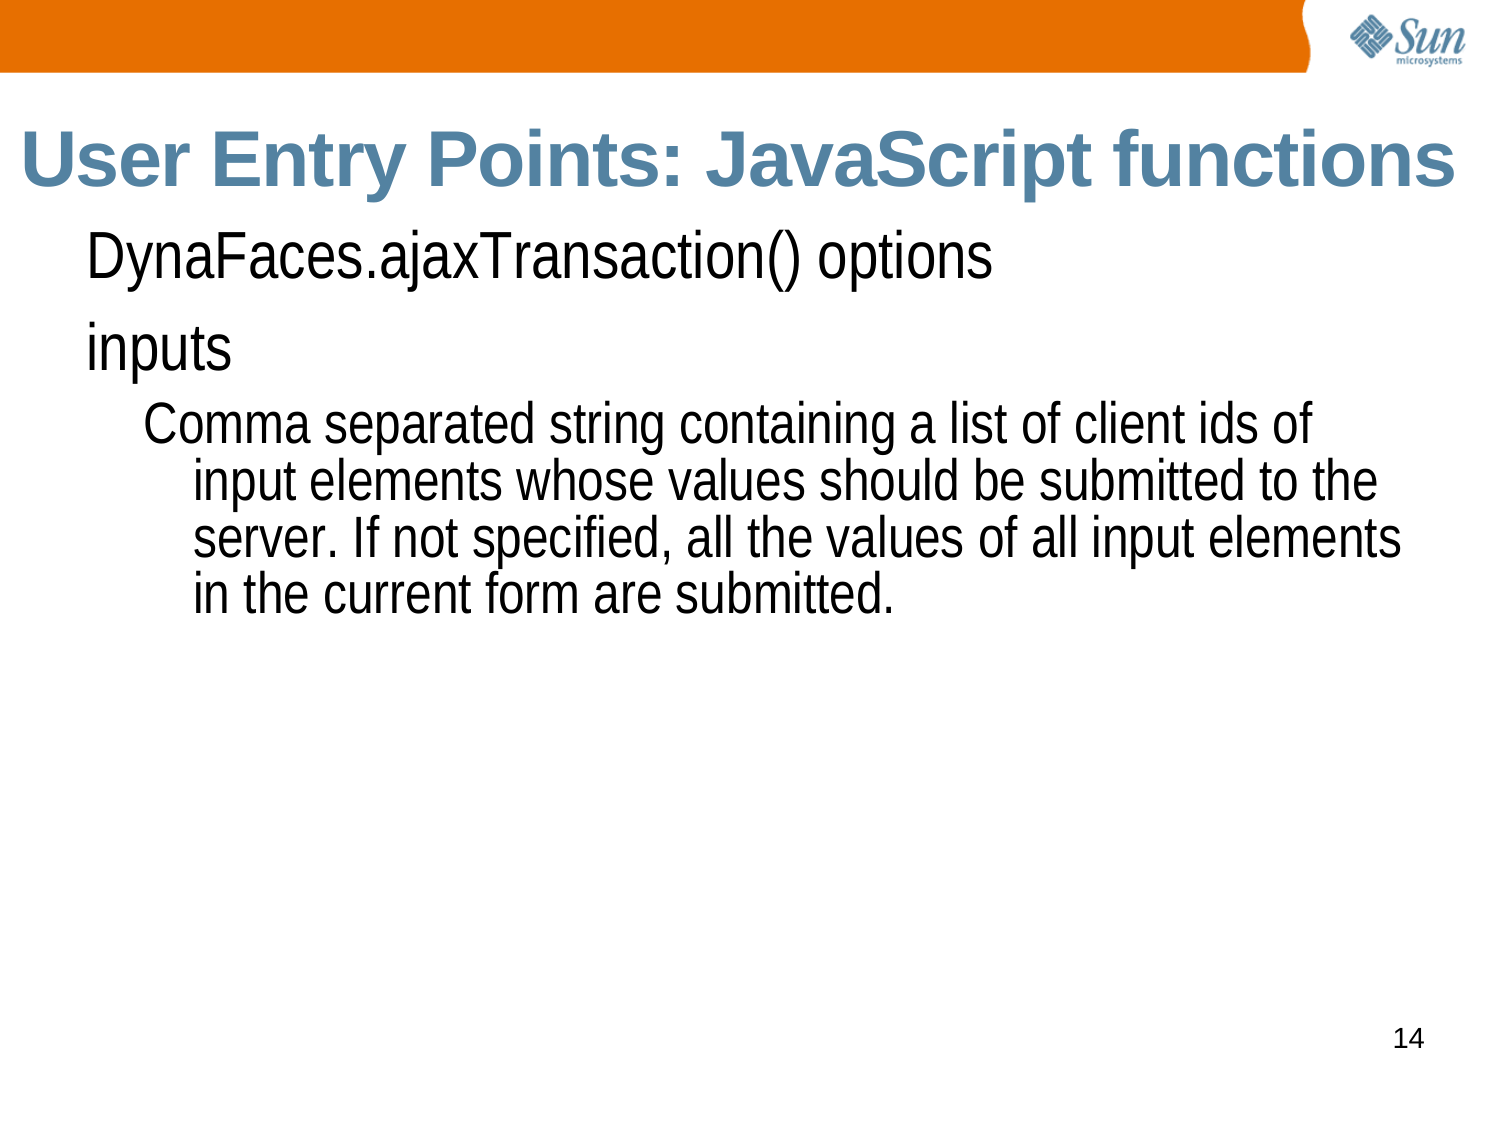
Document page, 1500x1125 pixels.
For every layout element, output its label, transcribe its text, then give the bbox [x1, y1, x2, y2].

list DynaFaces.ajaxTransaction() options inputs Comma separated string containing a list of client ids of input elements whose values should be submitted to the server. If not specified, all the values of all input elements in the current form are submitted. [67, 226, 1405, 920]
title User Entry Points: JavaScript functions [19, 122, 1488, 228]
picture [0, 0, 1500, 75]
